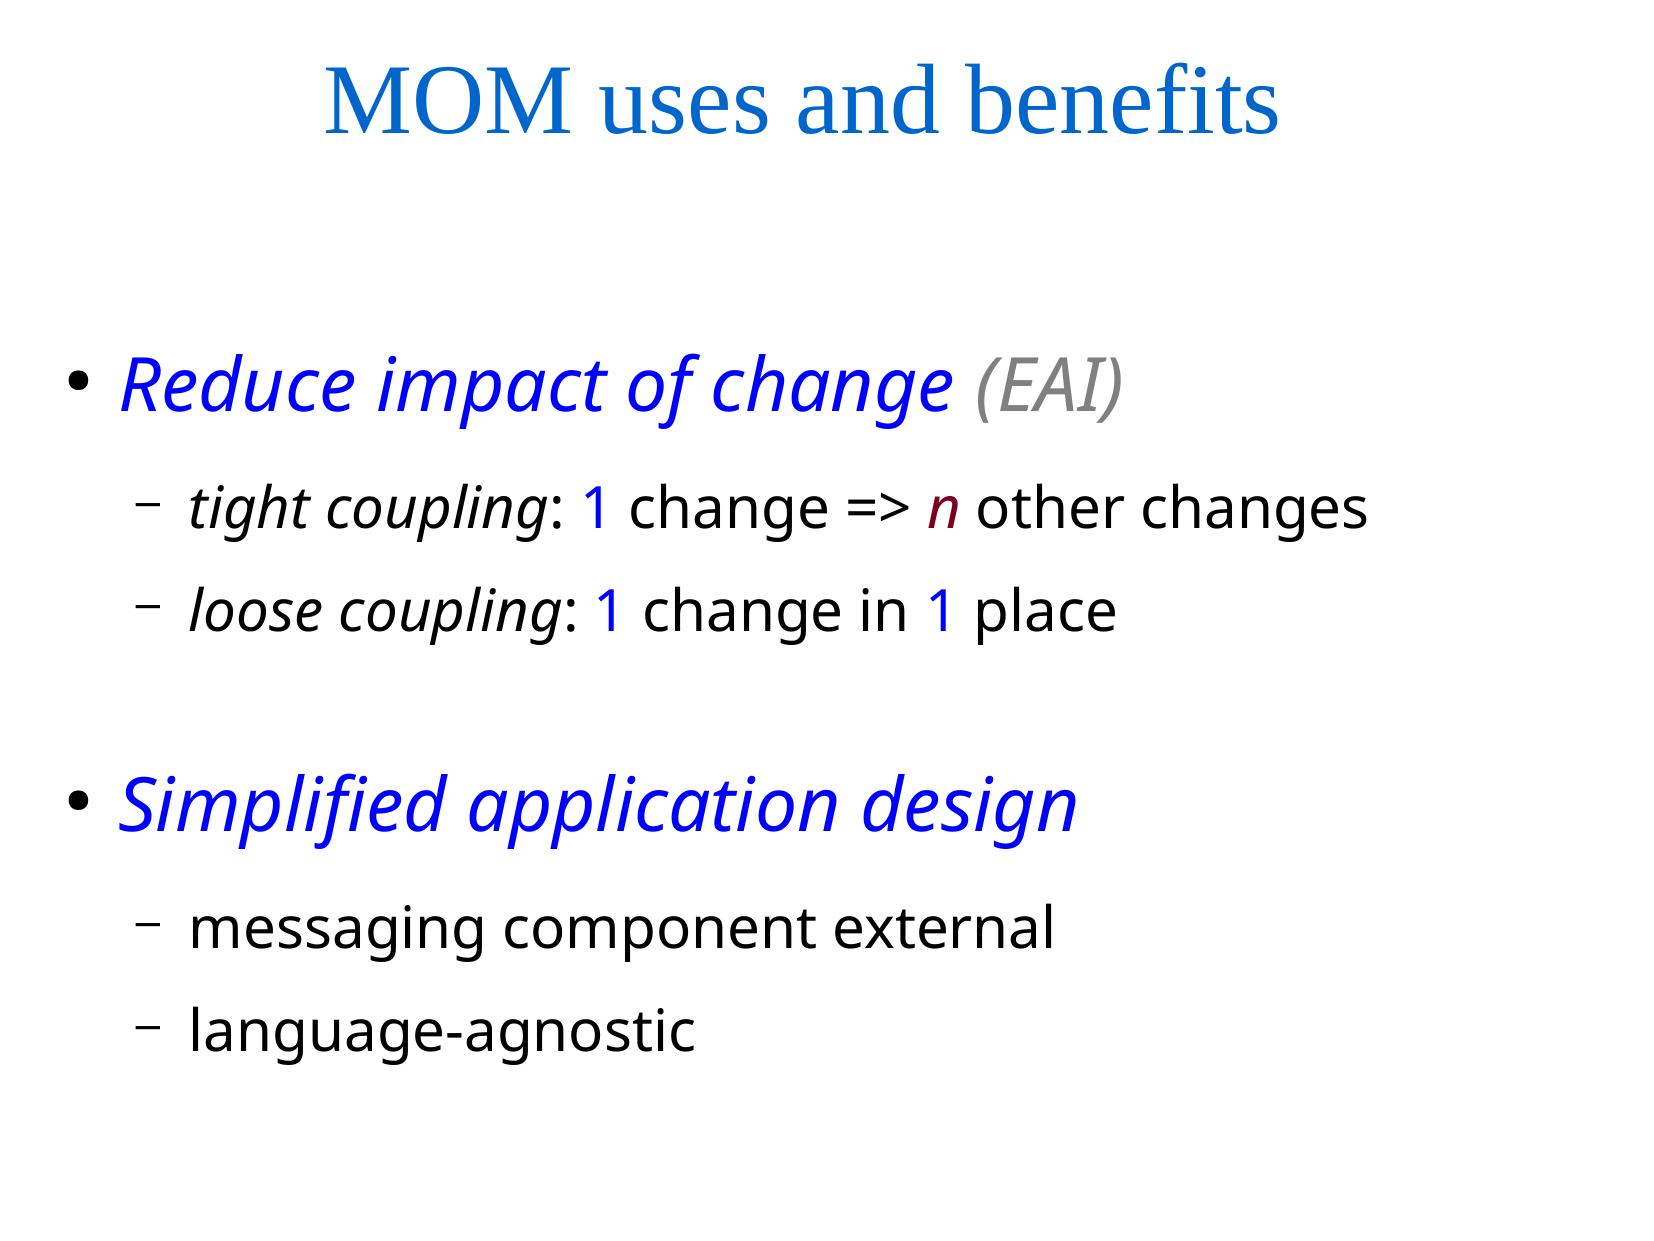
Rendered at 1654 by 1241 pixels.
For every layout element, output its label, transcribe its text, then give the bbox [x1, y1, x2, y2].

title MOM uses and benefits [59, 41, 1548, 160]
list Reduce impact of change (EAI) tight coupling: 1 change => n other changes loose coupling: 1 change in 1 place Simplified application design messaging component external language-agnostic [47, 330, 1619, 1016]
